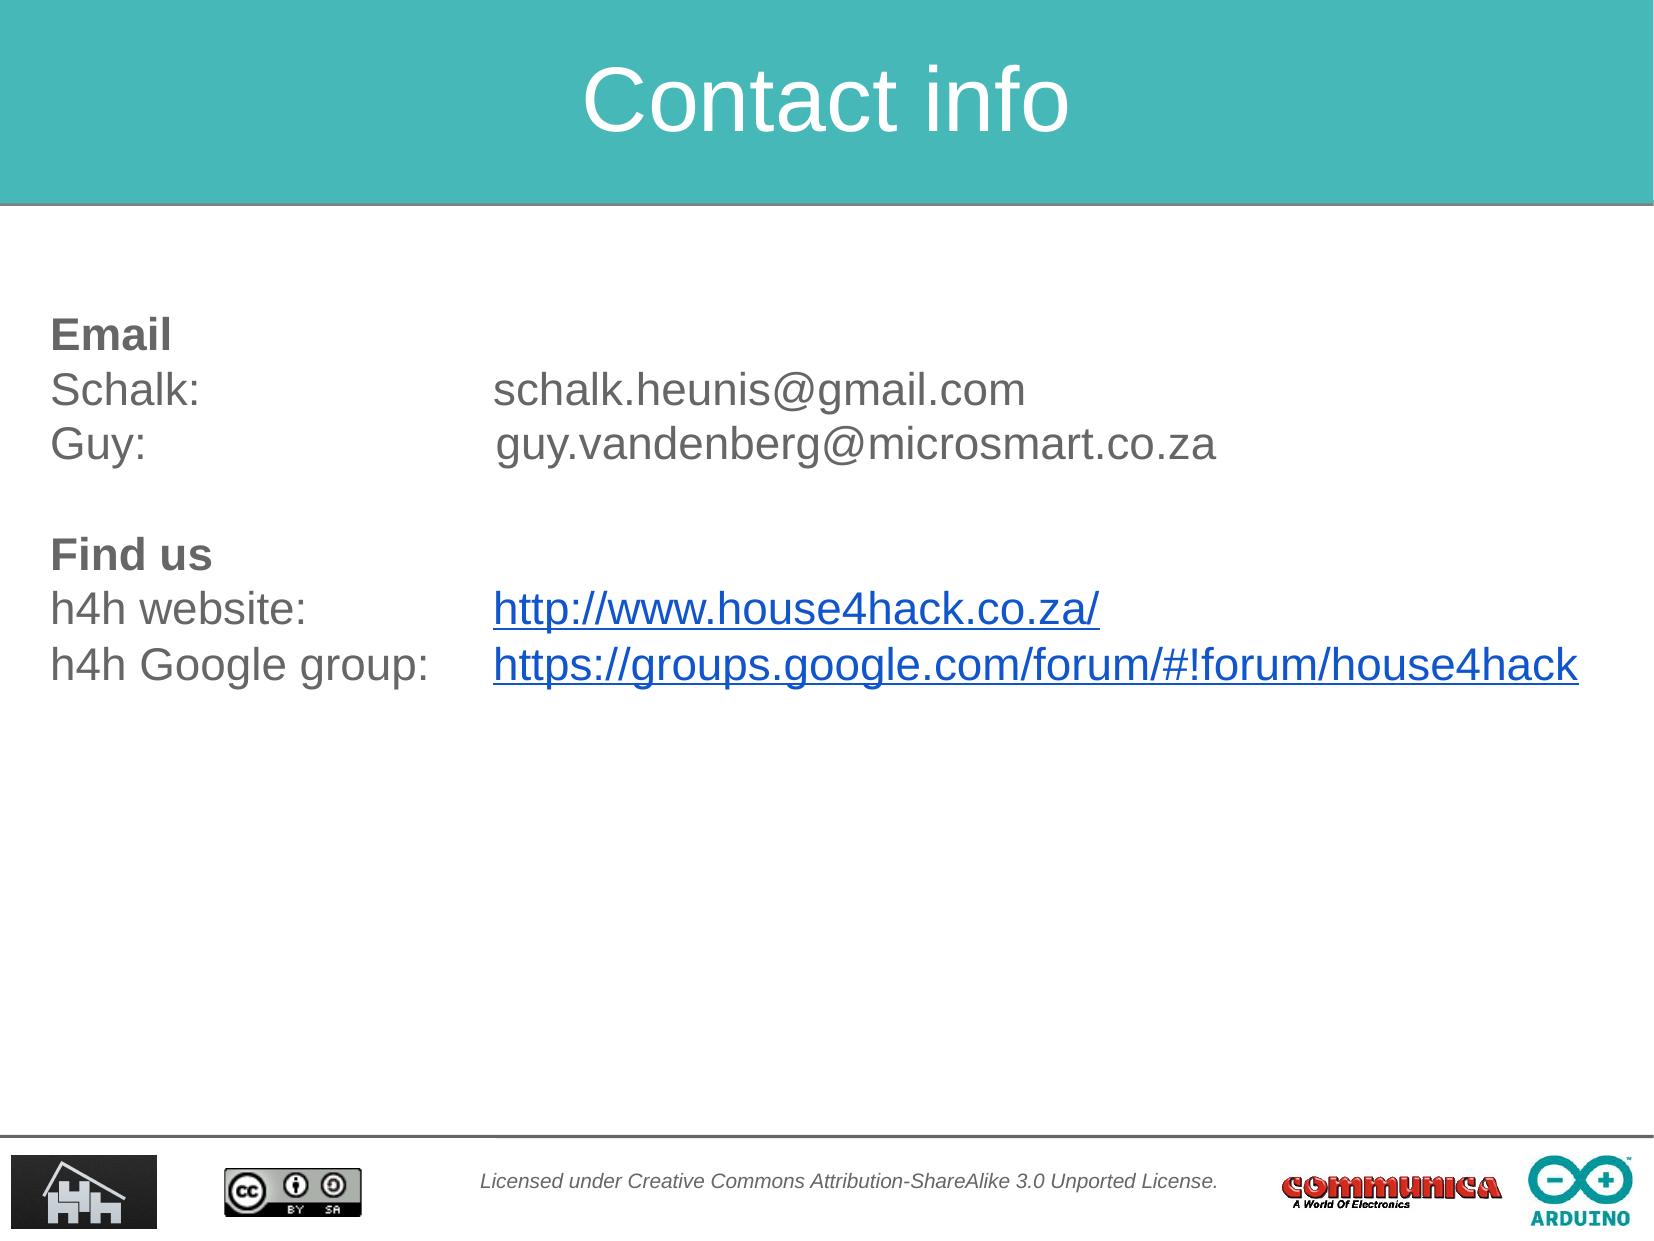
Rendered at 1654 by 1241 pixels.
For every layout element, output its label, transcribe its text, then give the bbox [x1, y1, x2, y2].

text_box Email Schalk: schalk.heunis@gmail.com Guy: guy.vandenberg@microsmart.co.za Find us h4h website: http://www.house4hack.co.za/ h4h Google group: https://groups.google.com/forum/#!forum/house4hack [35, 234, 1629, 1093]
picture [1264, 1144, 1654, 1241]
picture [224, 1168, 362, 1217]
title Contact info [0, 0, 1654, 204]
picture [11, 1155, 157, 1229]
